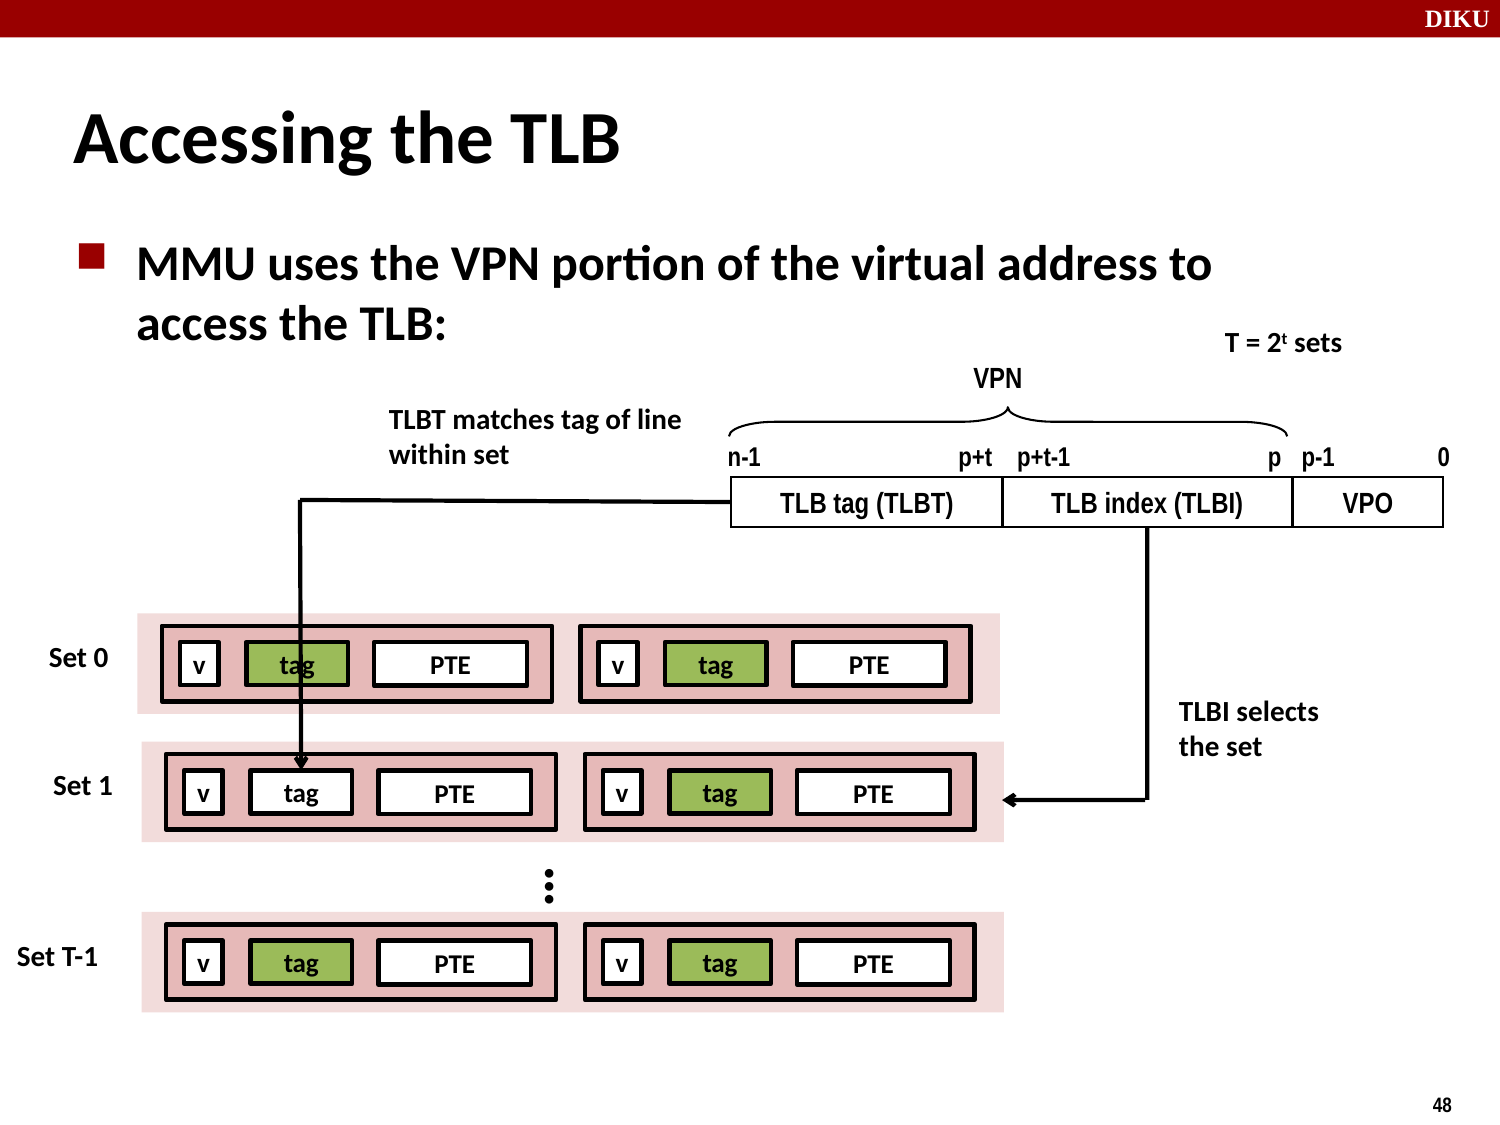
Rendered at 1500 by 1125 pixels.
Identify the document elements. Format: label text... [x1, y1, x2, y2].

text_box PTE [378, 770, 532, 814]
text_box PTE [378, 940, 532, 985]
text_box v [184, 770, 223, 814]
text_box Set 0 [34, 631, 141, 691]
text_box tag [665, 642, 767, 686]
text_box n-1 [713, 427, 784, 483]
text_box v [179, 642, 219, 686]
text_box tag [303, 642, 348, 686]
text_box v [598, 642, 638, 686]
text_box [141, 911, 1004, 1013]
text_box tag [669, 770, 771, 814]
text_box tag [246, 642, 298, 686]
text_box VPO [1292, 477, 1444, 527]
text_box p+t-1 [1016, 427, 1099, 483]
text_box tag [250, 940, 353, 984]
text_box v [184, 940, 223, 984]
text_box Set T-1 [2, 929, 137, 990]
text_box PTE [792, 642, 946, 686]
text_box 0 [1422, 427, 1468, 483]
text_box [303, 613, 1000, 714]
text_box VPN [958, 346, 1052, 407]
text_box TLB index (TLBI) [1002, 477, 1292, 527]
text_box PTE [797, 940, 950, 985]
text_box MMU uses the VPN portion of the virtual address to access the TLB: [65, 223, 1361, 363]
text_box T = 2t sets [1210, 316, 1398, 377]
text_box [137, 613, 298, 714]
text_box v [602, 940, 642, 984]
text_box p-1 [1300, 427, 1358, 477]
text_box [141, 741, 1004, 843]
text_box Set 1 [38, 759, 145, 820]
text_box TLB tag (TLBT) [730, 477, 1002, 527]
text_box TLBI selects the set [1164, 685, 1336, 780]
text_box … [487, 843, 603, 911]
text_box tag [669, 940, 771, 984]
text_box p [1253, 427, 1300, 483]
text_box PTE [797, 770, 950, 814]
text_box p+t [943, 427, 1016, 483]
text_box tag [250, 770, 353, 814]
text_box Accessing the TLB [58, 71, 1304, 197]
text_box PTE [374, 642, 528, 686]
text_box v [602, 770, 642, 814]
text_box TLBT matches tag of line within set [374, 392, 713, 498]
